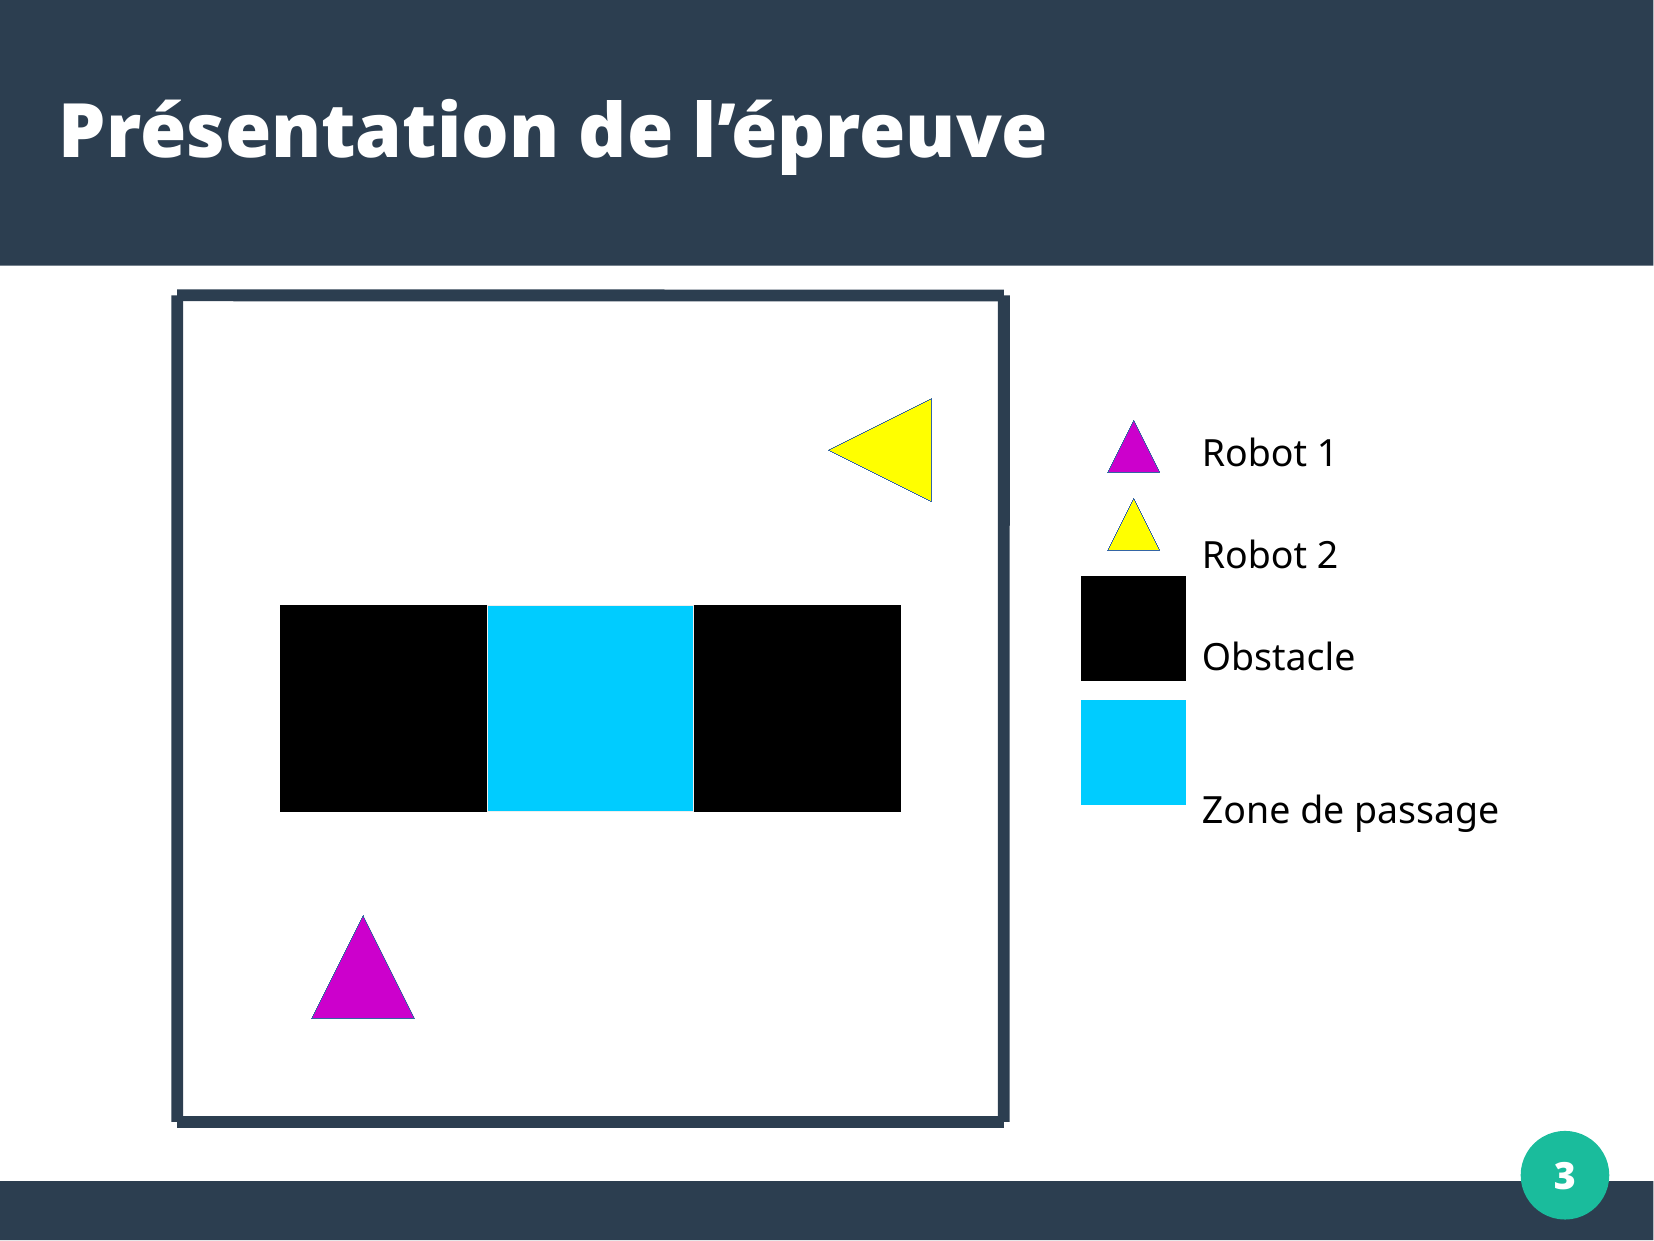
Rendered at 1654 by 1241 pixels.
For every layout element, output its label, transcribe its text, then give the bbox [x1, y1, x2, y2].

text_box [828, 398, 932, 502]
text_box [1081, 576, 1186, 681]
text_box Robot 1 Robot 2 Obstacle Zone de passage [1187, 419, 1565, 857]
title Présentation de l’épreuve [59, 49, 1595, 207]
text_box [311, 915, 415, 1019]
text_box [1107, 498, 1160, 551]
text_box [280, 605, 901, 812]
text_box [1107, 420, 1160, 473]
text_box [1081, 700, 1186, 805]
